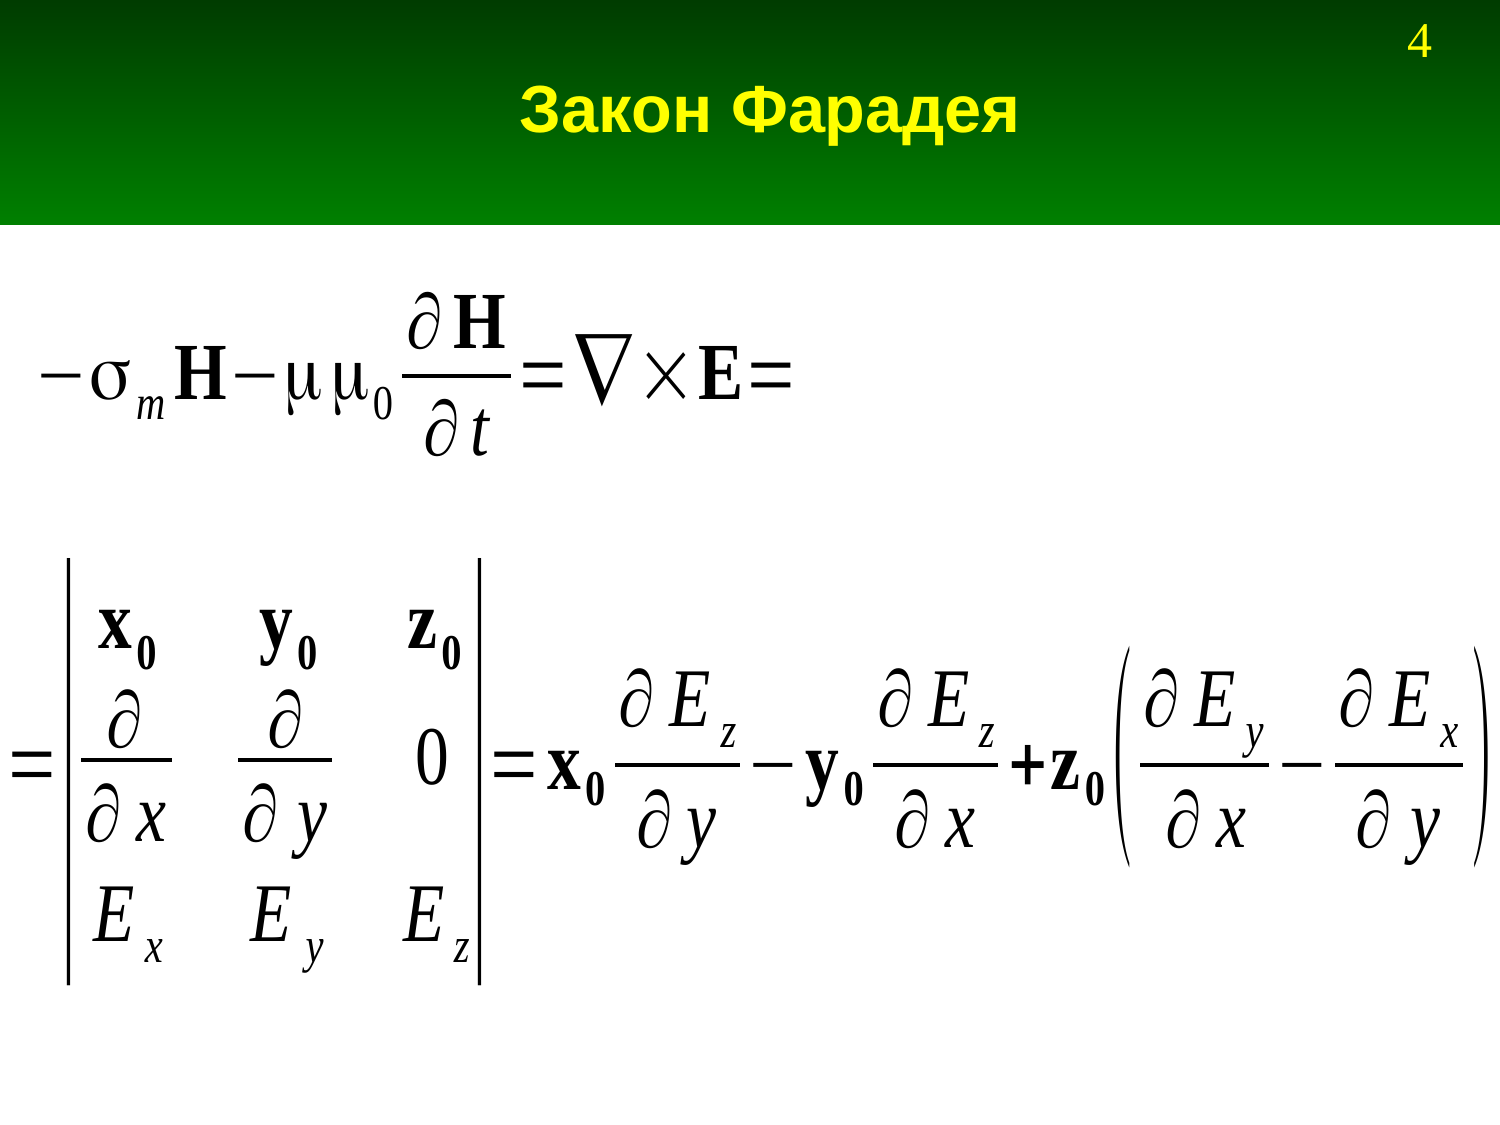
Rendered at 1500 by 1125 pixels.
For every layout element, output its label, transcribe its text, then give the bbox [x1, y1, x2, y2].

title Закон Фарадея [100, 2, 1441, 209]
chart [17, 277, 817, 472]
chart [0, 554, 1500, 992]
